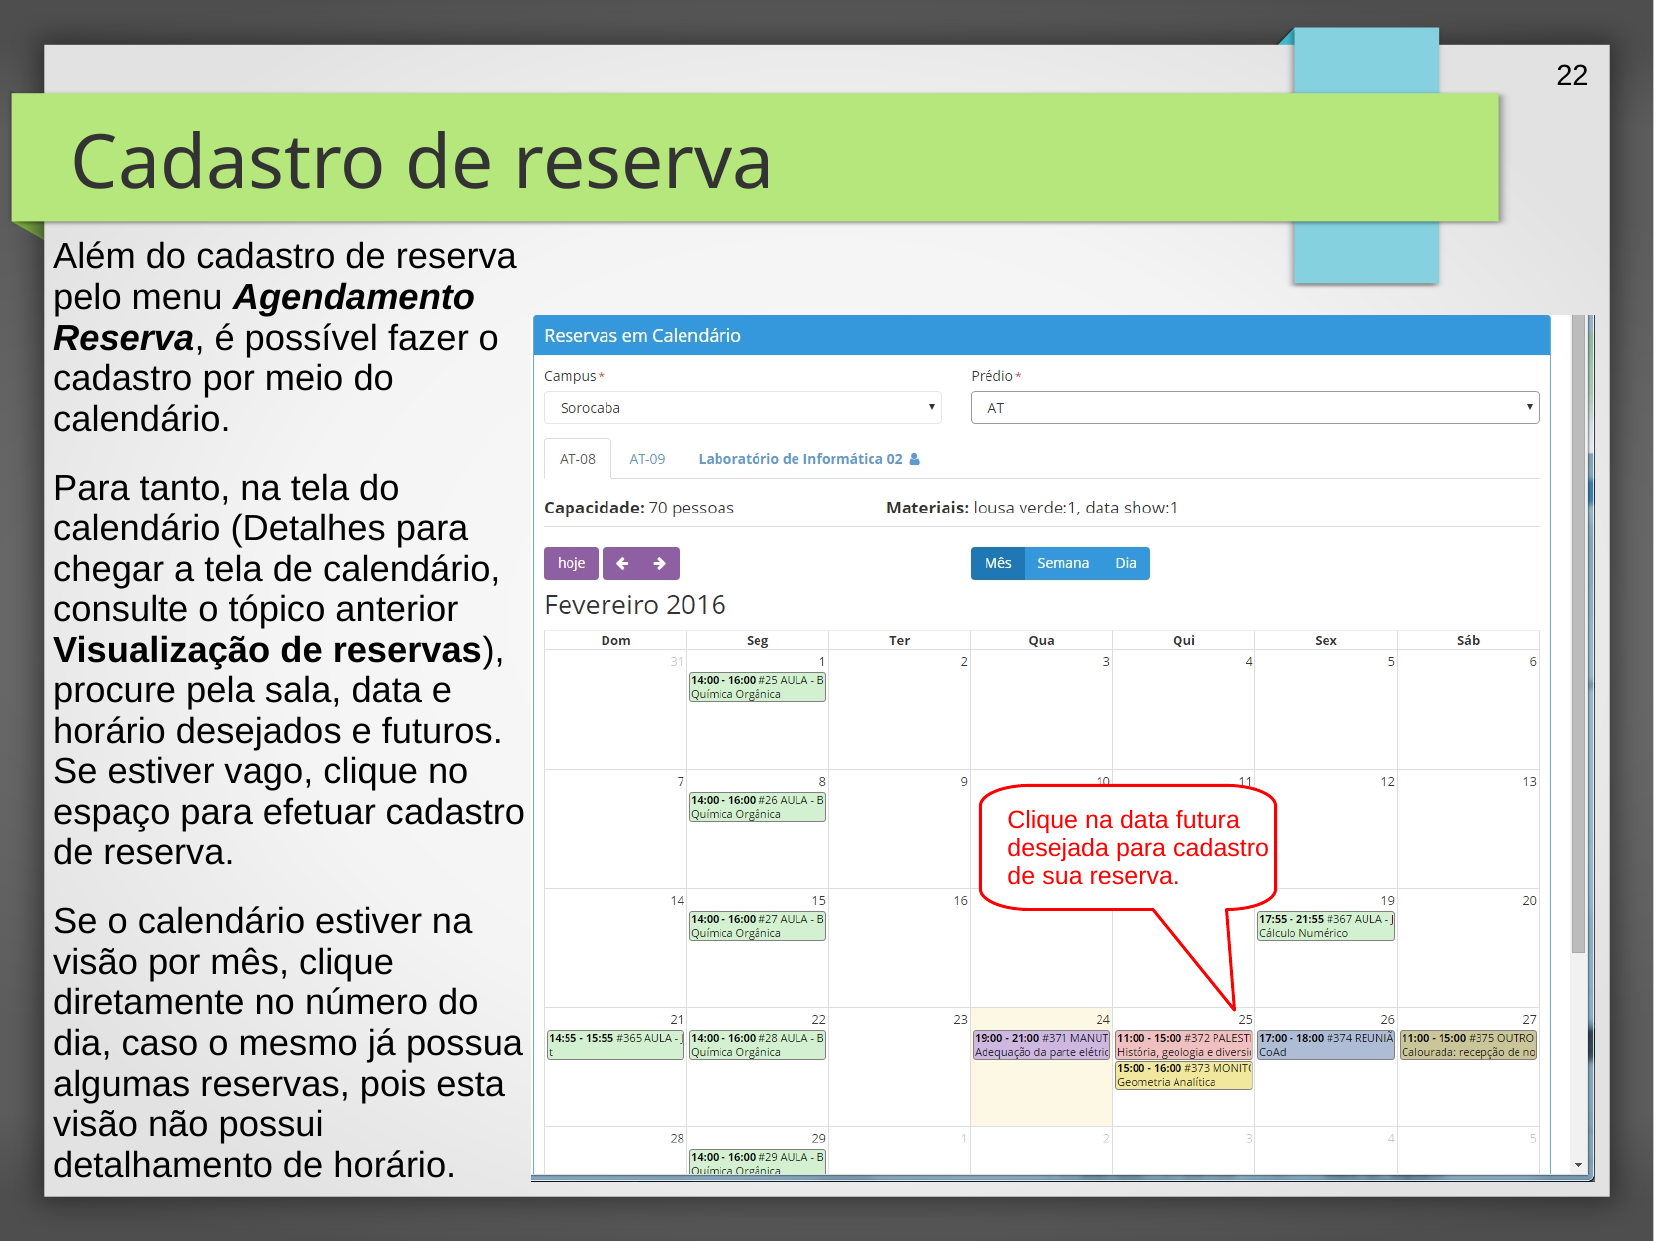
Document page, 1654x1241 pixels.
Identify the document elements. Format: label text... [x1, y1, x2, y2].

list Além do cadastro de reserva pelo menu Agendamento Reserva, é possível fazer o cadastro por meio do calendário. Para tanto, na tela do calendário (Detalhes para chegar a tela de calendário, consulte o tópico anterior Visualização de reservas), procure pela sala, data e horário desejados e futuros. Se estiver vago, clique no espaço para efetuar cadastro de reserva. Se o calendário estiver na visão por mês, clique diretamente no número do dia, caso o mesmo já possua algumas reservas, pois esta visão não possui detalhamento de horário. [53, 236, 532, 1188]
picture [0, 0, 1654, 1241]
title Cadastro de reserva [70, 106, 1229, 213]
text_box Clique na data futura desejada para cadastro de sua reserva. [980, 785, 1276, 1011]
